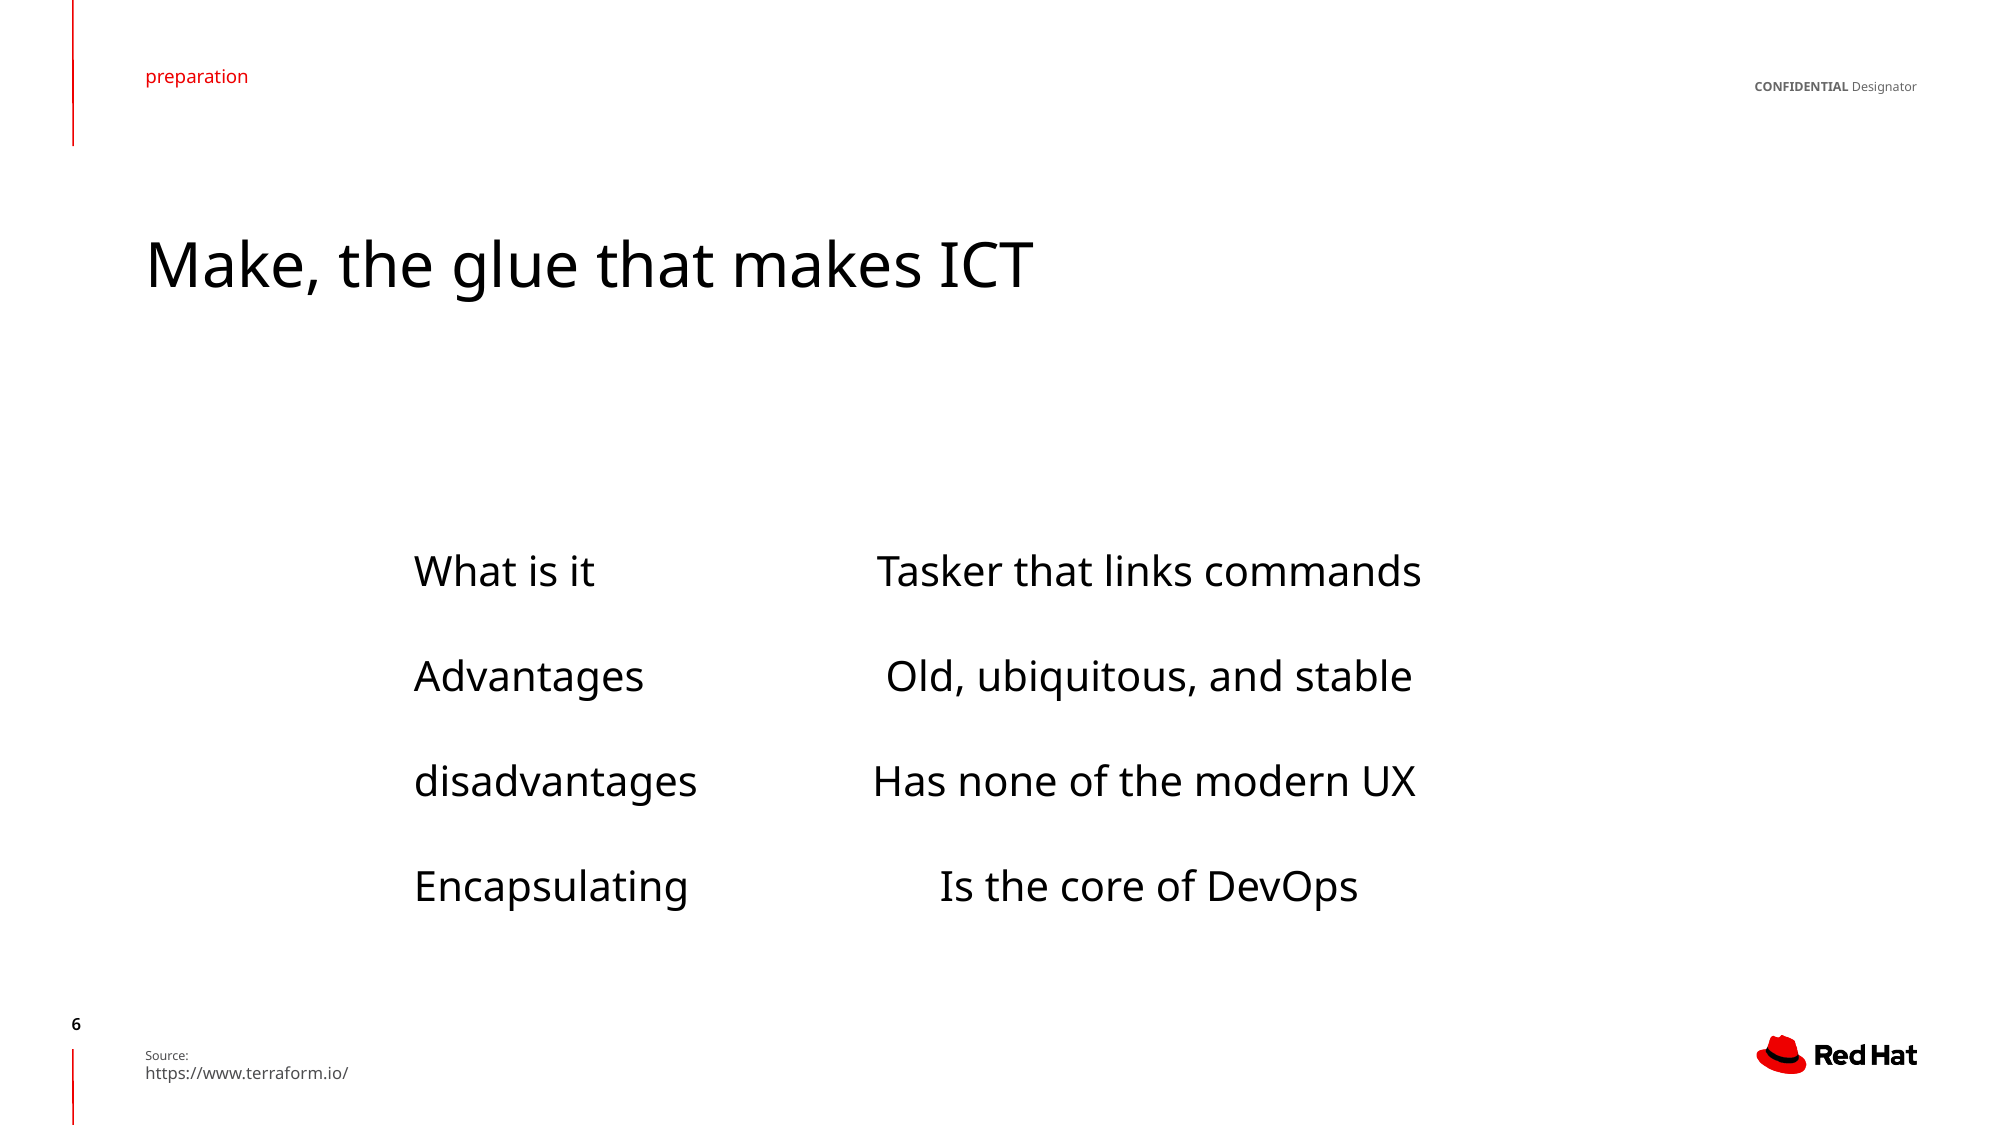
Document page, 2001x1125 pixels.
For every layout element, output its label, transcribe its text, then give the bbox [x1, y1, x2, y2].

text_box Source: https://www.terraform.io/ [145, 1011, 1652, 1104]
subtitle preparation [73, 9, 918, 143]
title Make, the glue that makes ICT [73, 198, 1713, 440]
title What is it Advantages disadvantages Encapsulating [413, 489, 748, 901]
title Tasker that links commands Old, ubiquitous, and stable Has none of the modern UX Is the core of DevOps [804, 489, 1495, 901]
text_box CONFIDENTIAL Designator [1651, 44, 1918, 94]
picture [1756, 1035, 1917, 1074]
